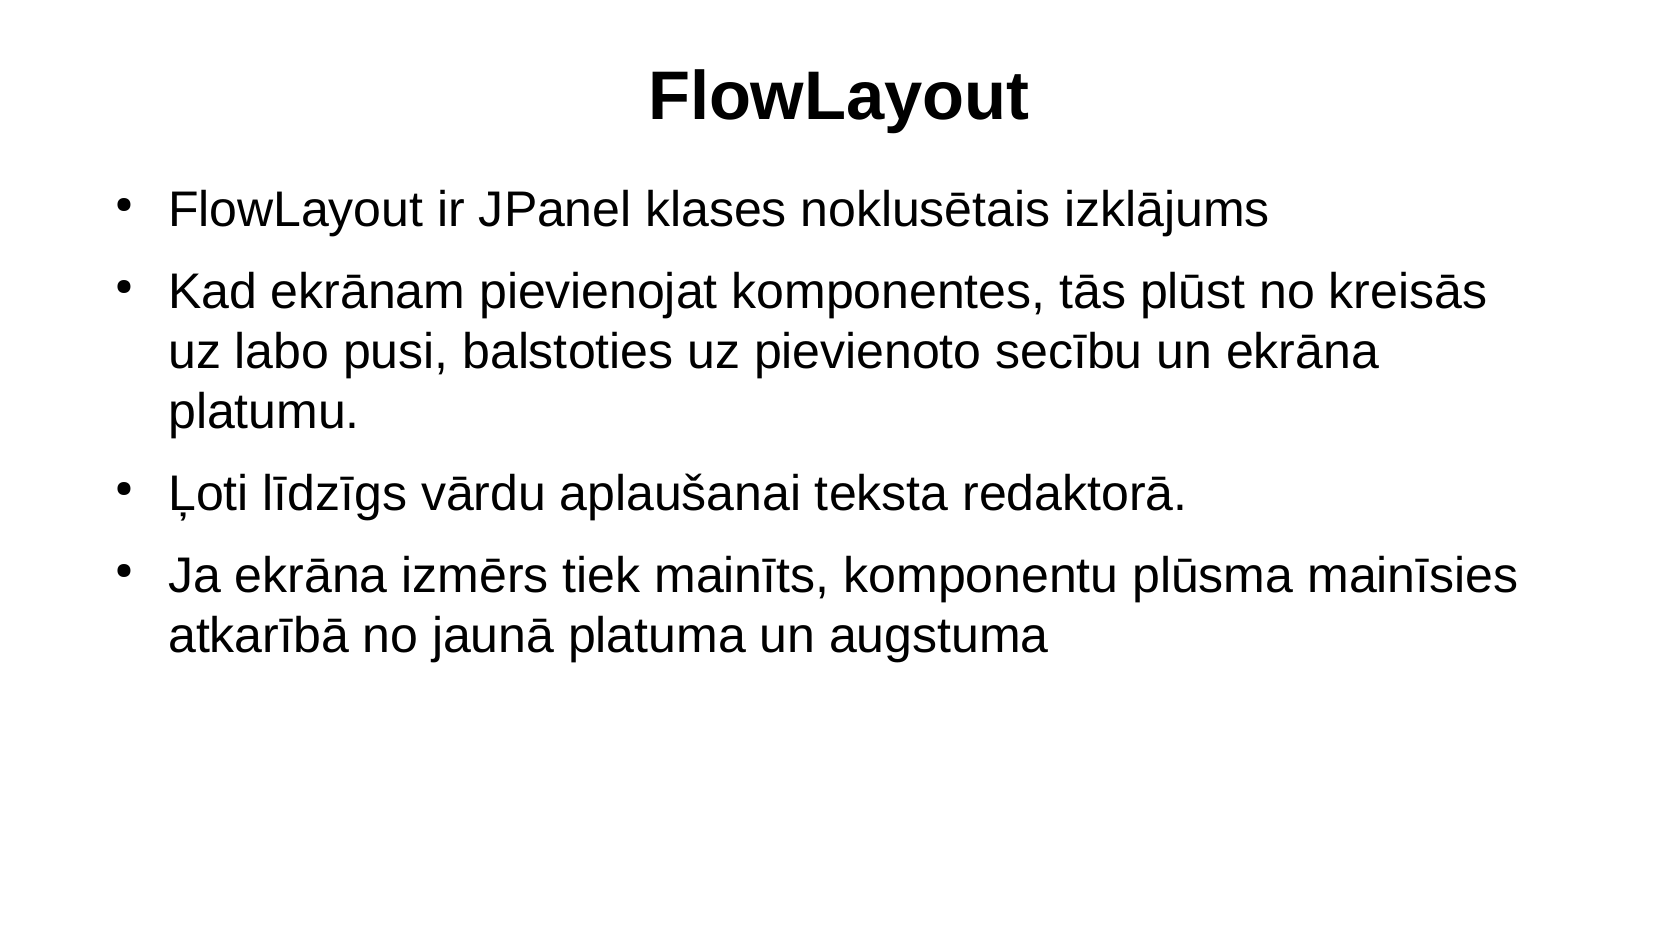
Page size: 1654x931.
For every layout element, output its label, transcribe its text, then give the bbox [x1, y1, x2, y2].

title FlowLayout [82, 37, 1571, 147]
list FlowLayout ir JPanel klases noklusētais izklājums Kad ekrānam pievienojat komponentes, tās plūst no kreisās uz labo pusi, balstoties uz pievienoto secību un ekrāna platumu. Ļoti līdzīgs vārdu aplaušanai teksta redaktorā. Ja ekrāna izmērs tiek mainīts, komponentu plūsma mainīsies atkarībā no jaunā platuma un augstuma [82, 168, 1538, 889]
